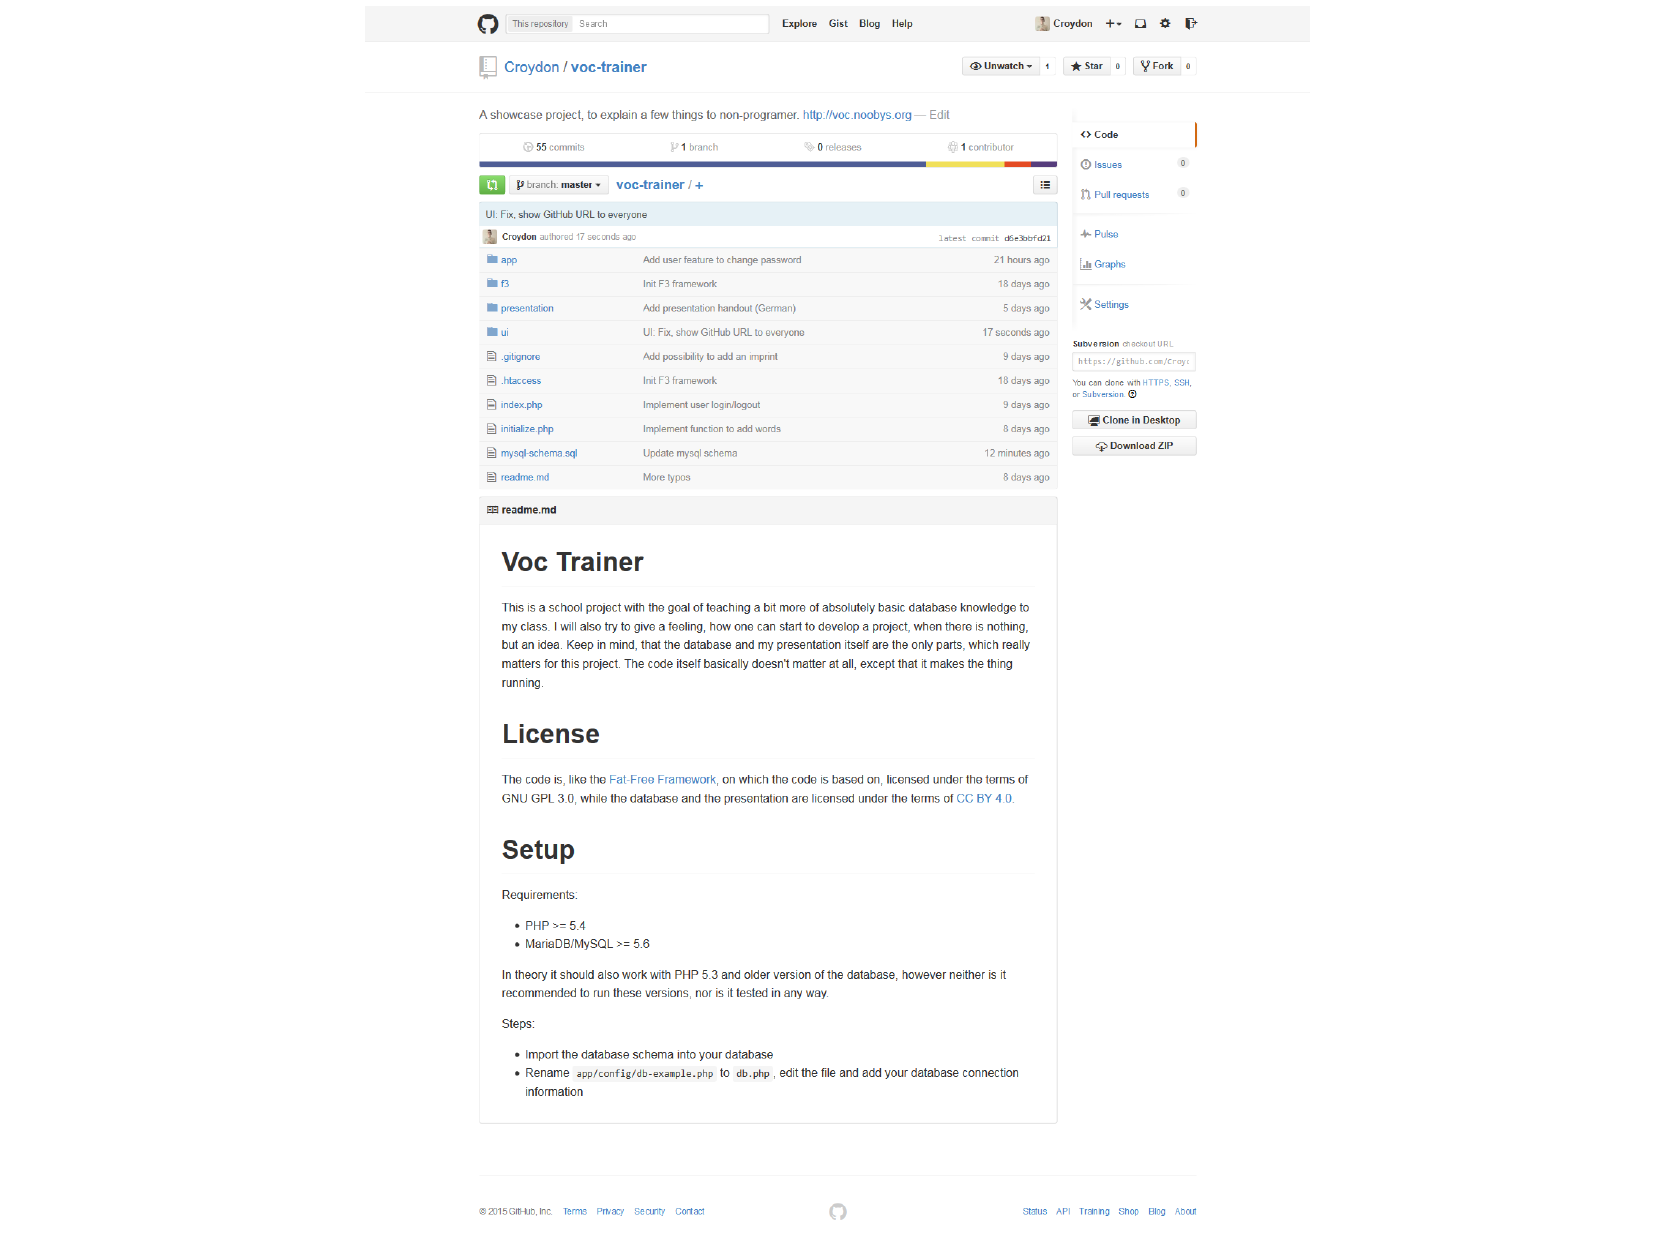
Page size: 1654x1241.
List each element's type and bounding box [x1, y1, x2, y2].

picture [365, 6, 1310, 1241]
